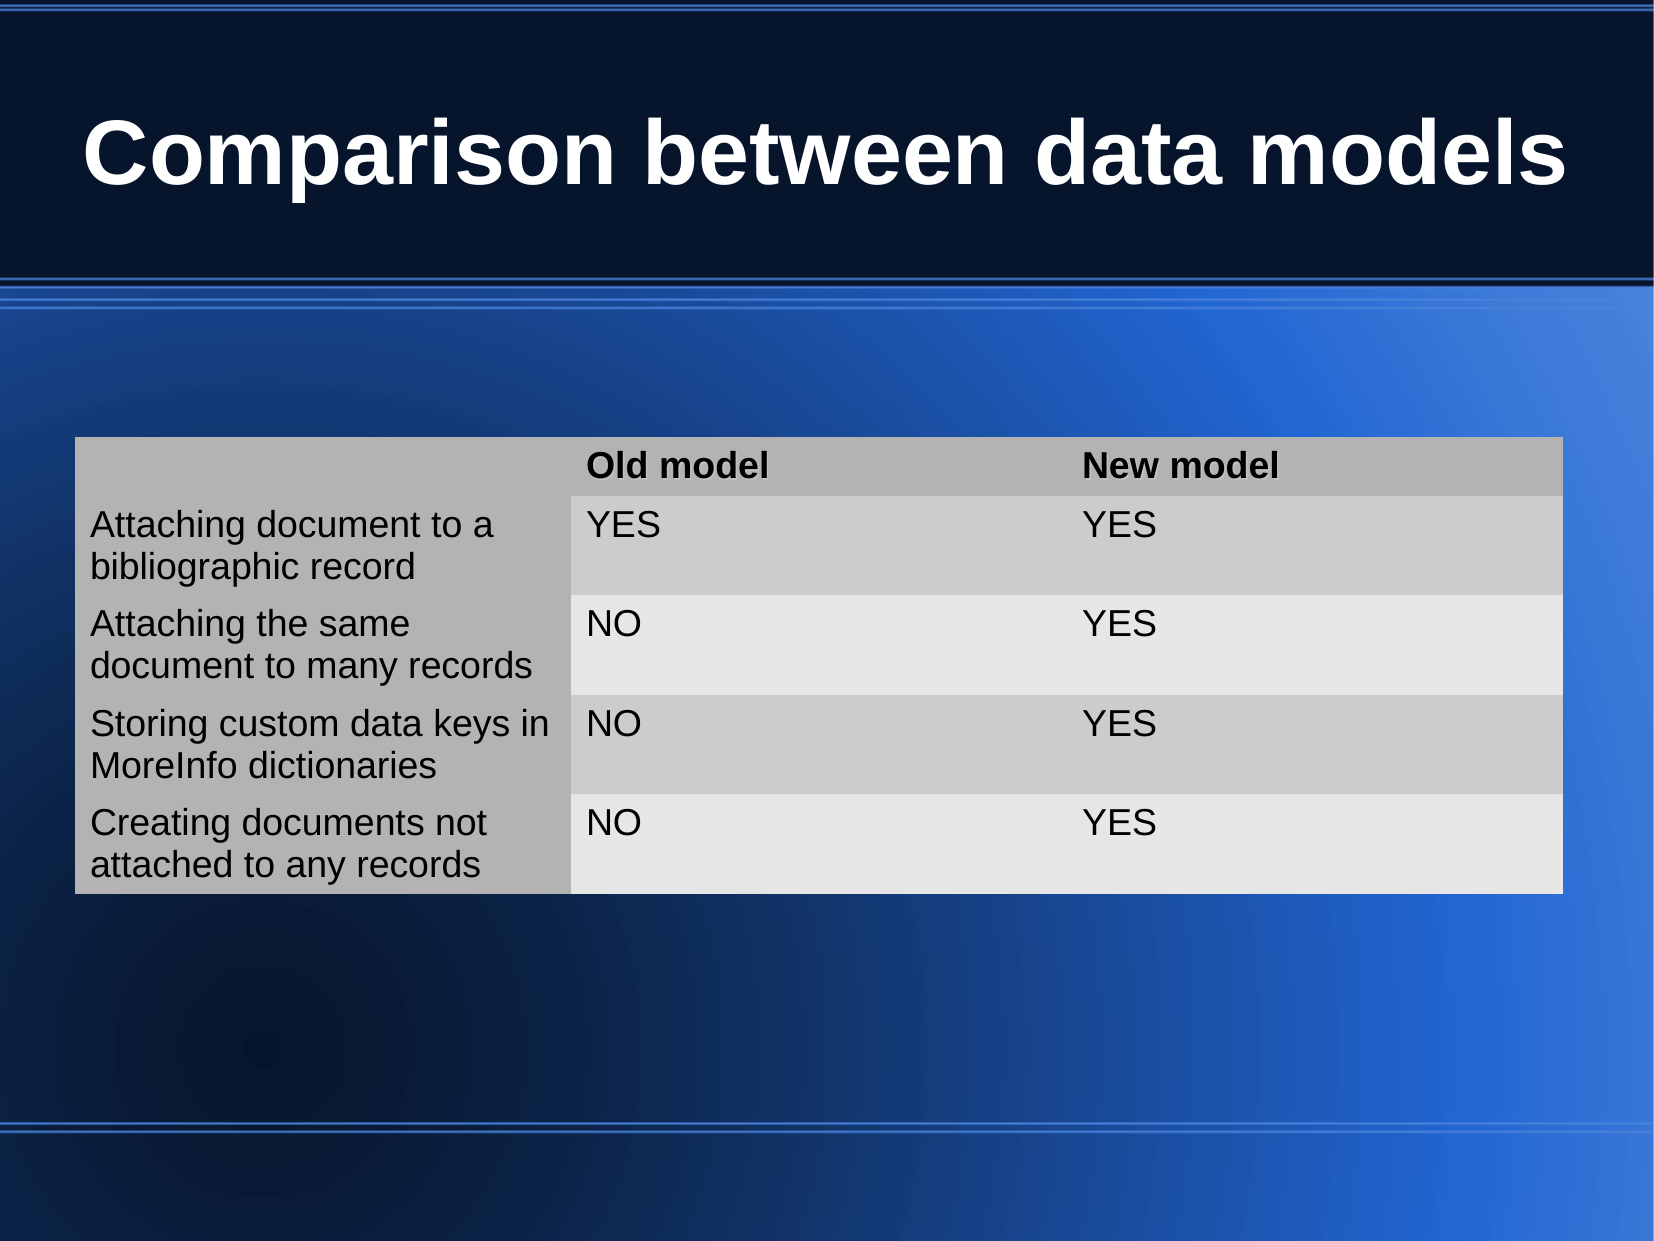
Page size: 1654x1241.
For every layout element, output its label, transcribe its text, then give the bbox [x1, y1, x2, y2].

table_cell Attaching the same document to many records [75, 595, 571, 695]
table_cell YES [1067, 794, 1563, 894]
title Comparison between data models [82, 49, 1571, 257]
table_cell Attaching document to a bibliographic record [75, 496, 571, 595]
table_header [75, 437, 571, 496]
table_cell Creating documents not attached to any records [75, 794, 571, 894]
table_cell NO [571, 695, 1067, 794]
table_cell YES [571, 496, 1067, 595]
table_cell YES [1067, 695, 1563, 794]
table_cell YES [1067, 496, 1563, 595]
table_cell YES [1067, 595, 1563, 695]
table_cell NO [571, 595, 1067, 695]
table_cell NO [571, 794, 1067, 894]
table_cell Storing custom data keys in MoreInfo dictionaries [75, 695, 571, 794]
picture [0, 0, 1654, 1241]
table_header Old model [571, 437, 1067, 496]
table_header New model [1067, 437, 1563, 496]
